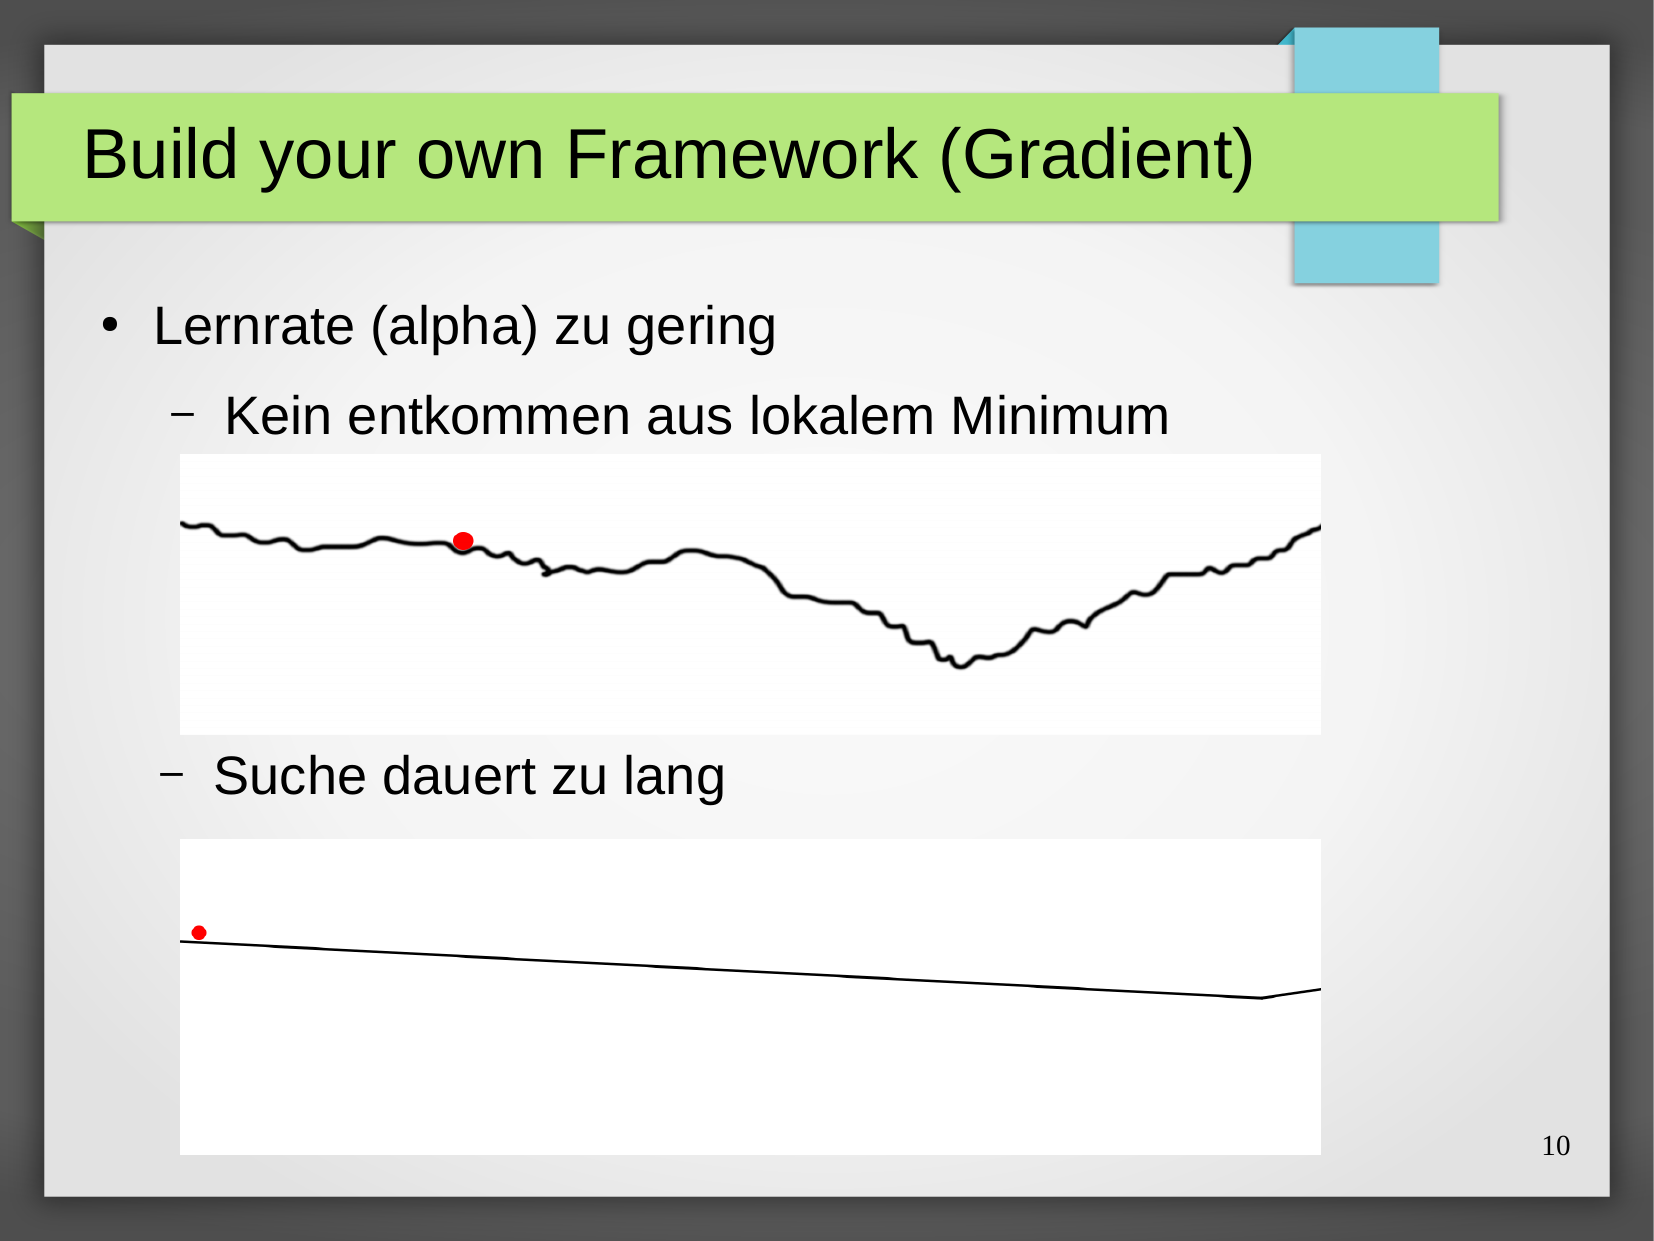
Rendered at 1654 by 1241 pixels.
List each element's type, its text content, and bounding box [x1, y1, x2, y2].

title Build your own Framework (Gradient) [82, 94, 1264, 213]
list Lernrate (alpha) zu gering Kein entkommen aus lokalem Minimum [82, 295, 1571, 481]
picture [0, 0, 1654, 1241]
list Suche dauert zu lang [71, 745, 1561, 826]
